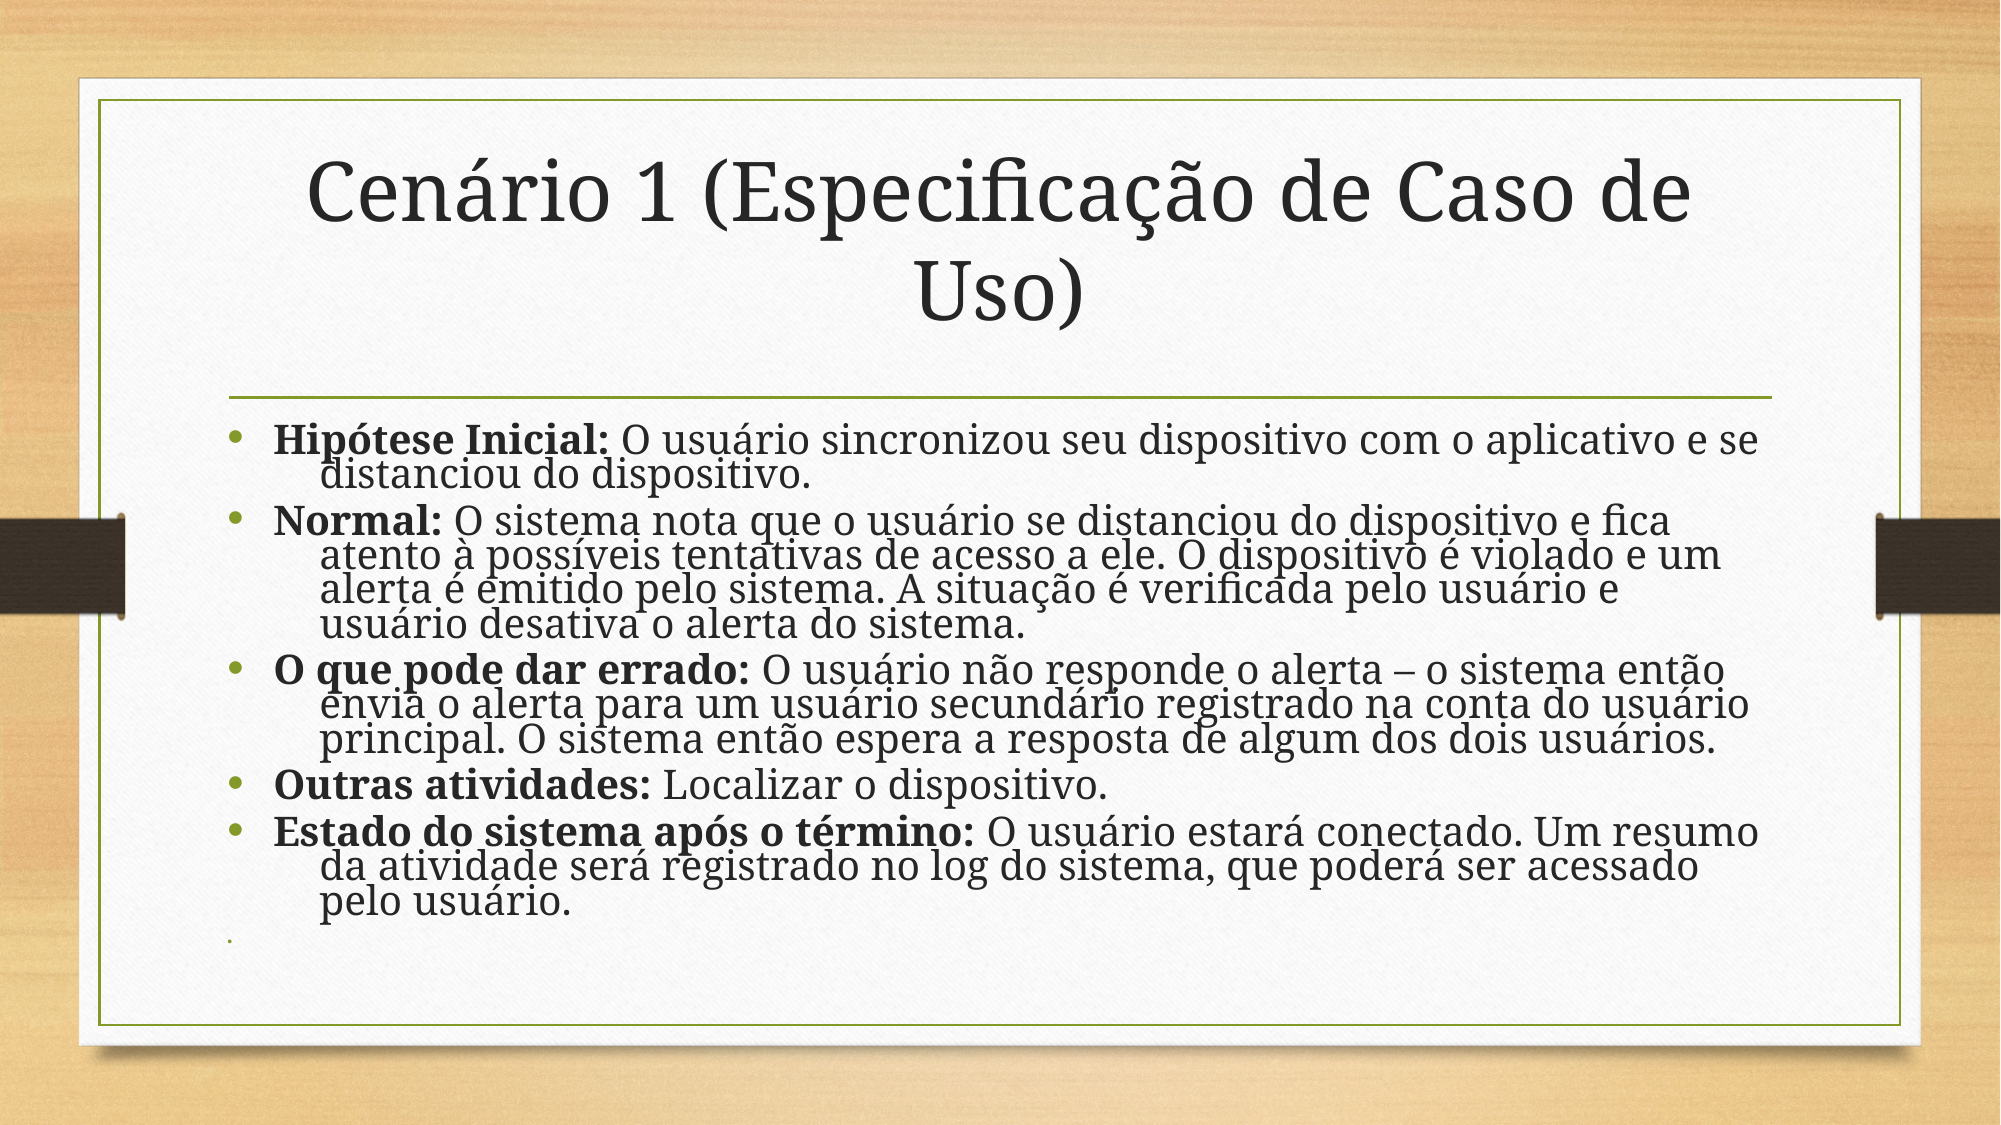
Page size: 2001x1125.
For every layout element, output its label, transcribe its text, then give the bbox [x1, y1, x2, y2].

list Hipótese Inicial: O usuário sincronizou seu dispositivo com o aplicativo e se distanciou do dispositivo. Normal: O sistema nota que o usuário se distanciou do dispositivo e fica atento à possíveis tentativas de acesso a ele. O dispositivo é violado e um alerta é emitido pelo sistema. A situação é verificada pelo usuário e usuário desativa o alerta do sistema. O que pode dar errado: O usuário não responde o alerta – o sistema então envia o alerta para um usuário secundário registrado na conta do usuário principal. O sistema então espera a resposta de algum dos dois usuários. Outras atividades: Localizar o dispositivo. Estado do sistema após o término: O usuário estará conectado. Um resumo da atividade será registrado no log do sistema, que poderá ser acessado pelo usuário. [212, 419, 1788, 964]
title Cenário 1 (Especificação de Caso de Uso) [212, 131, 1788, 346]
